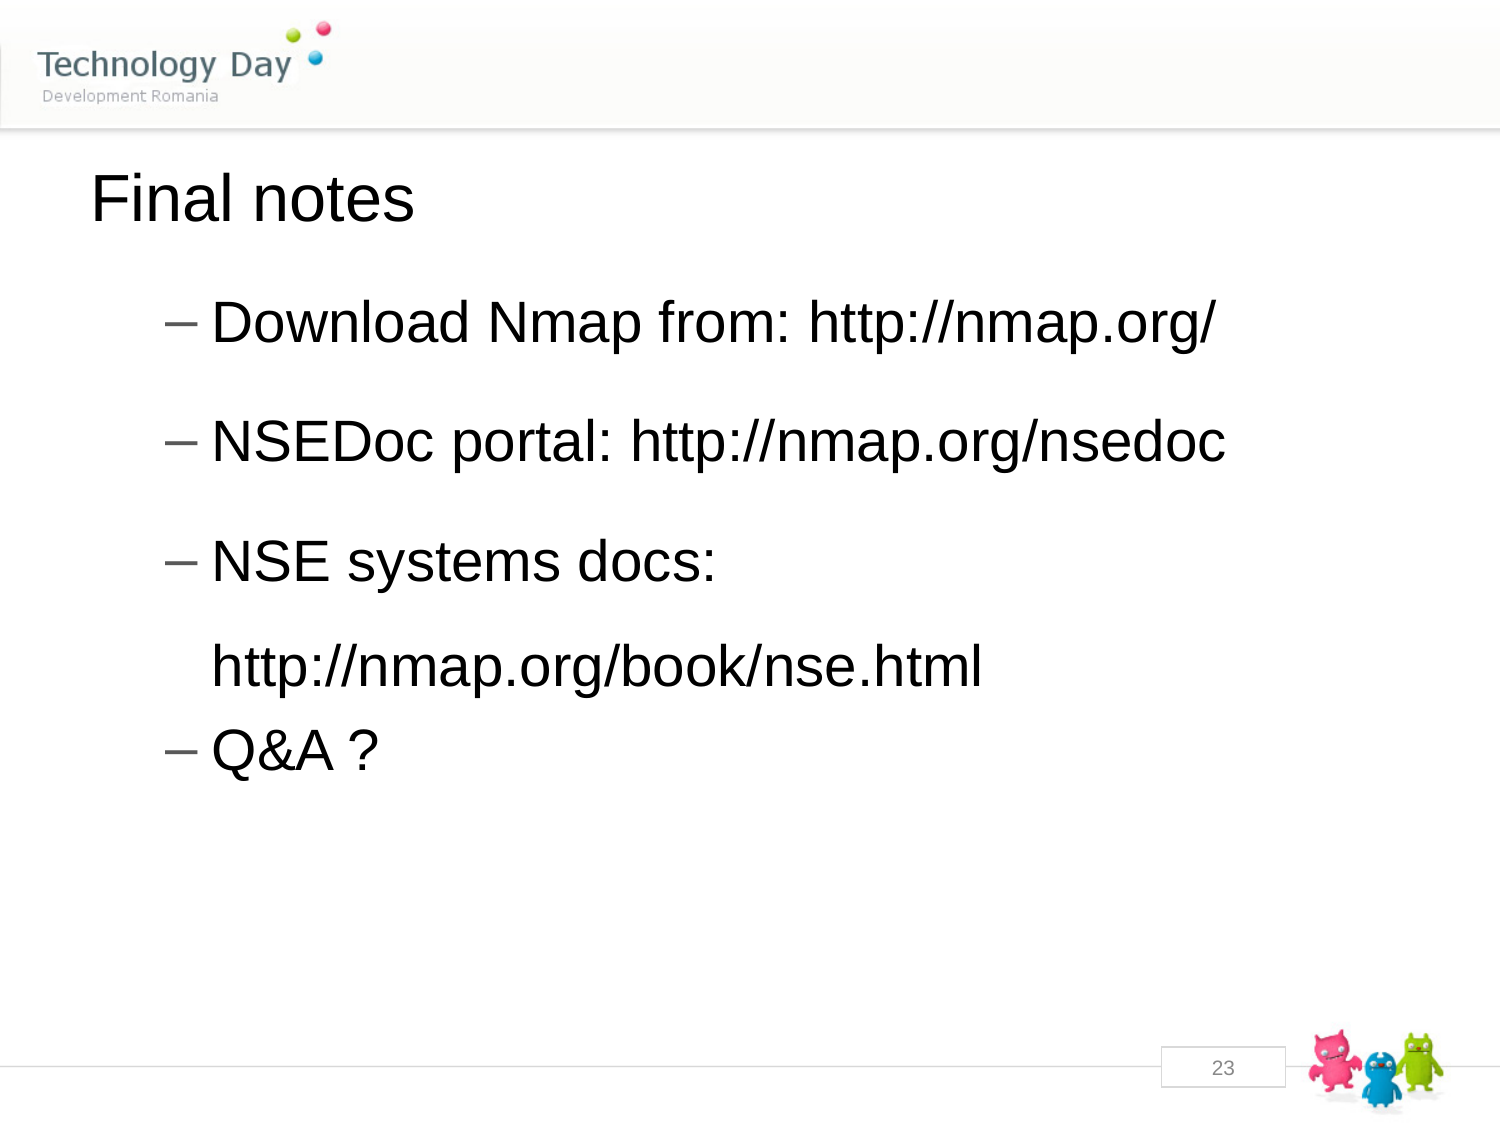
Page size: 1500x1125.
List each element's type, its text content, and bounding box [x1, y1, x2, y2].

list Final notes Download Nmap from: http://nmap.org/ NSEDoc portal: http://nmap.org/nsedoc NSE systems docs: http://nmap.org/book/nse.html Q&A ? [75, 147, 1426, 890]
picture [0, 1012, 1500, 1125]
picture [0, 0, 1500, 141]
